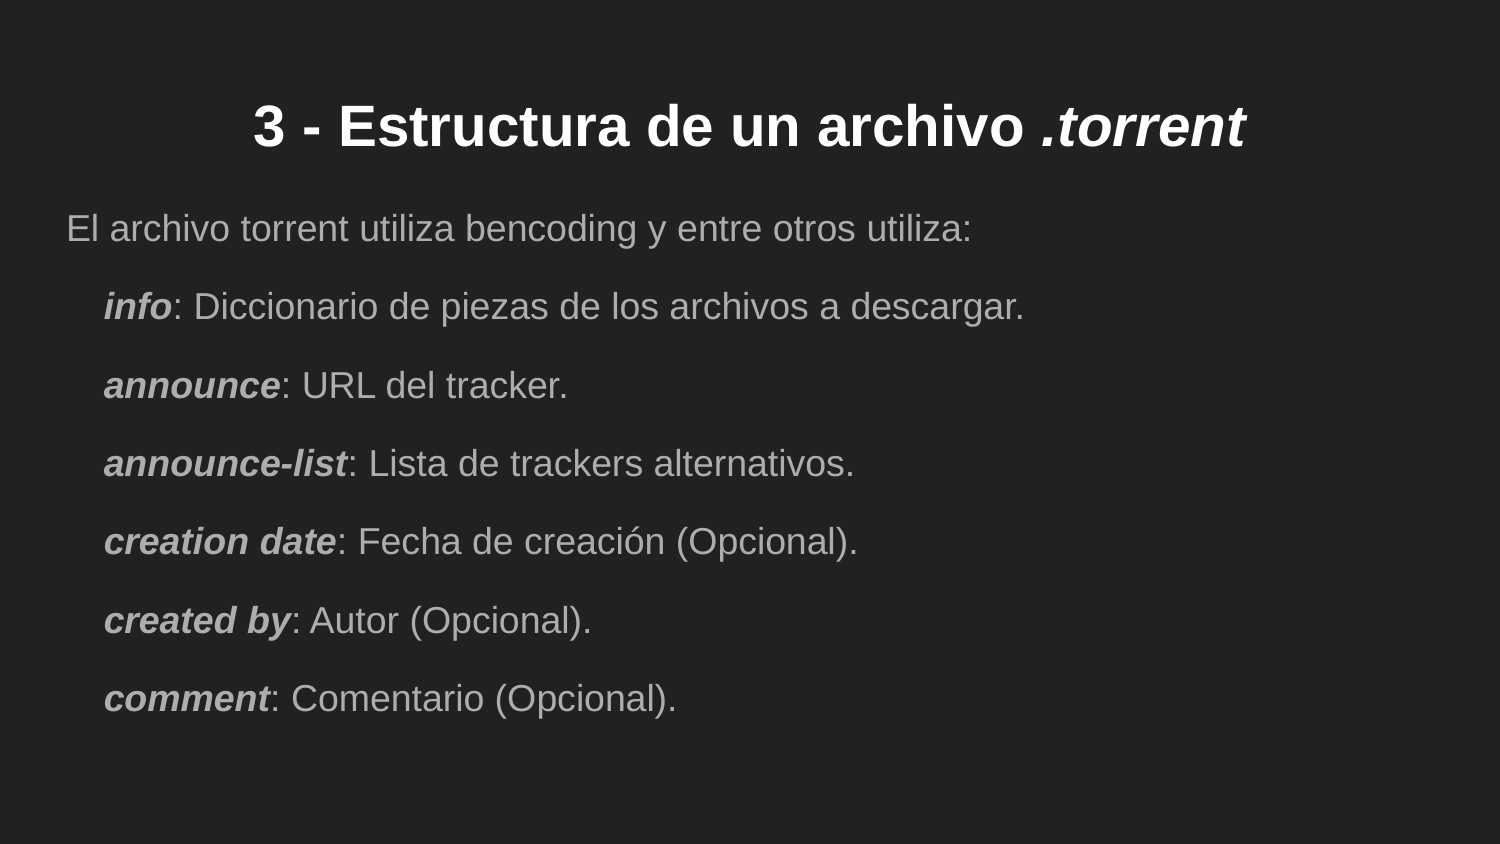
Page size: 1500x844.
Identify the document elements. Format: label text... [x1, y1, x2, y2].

title 3 - Estructura de un archivo .torrent [51, 72, 1449, 167]
list El archivo torrent utiliza bencoding y entre otros utiliza: info: Diccionario de piezas de los archivos a descargar. announce: URL del tracker. announce-list: Lista de trackers alternativos. creation date: Fecha de creación (Opcional). created by: Autor (Opcional). comment: Comentario (Opcional). [51, 189, 1449, 750]
